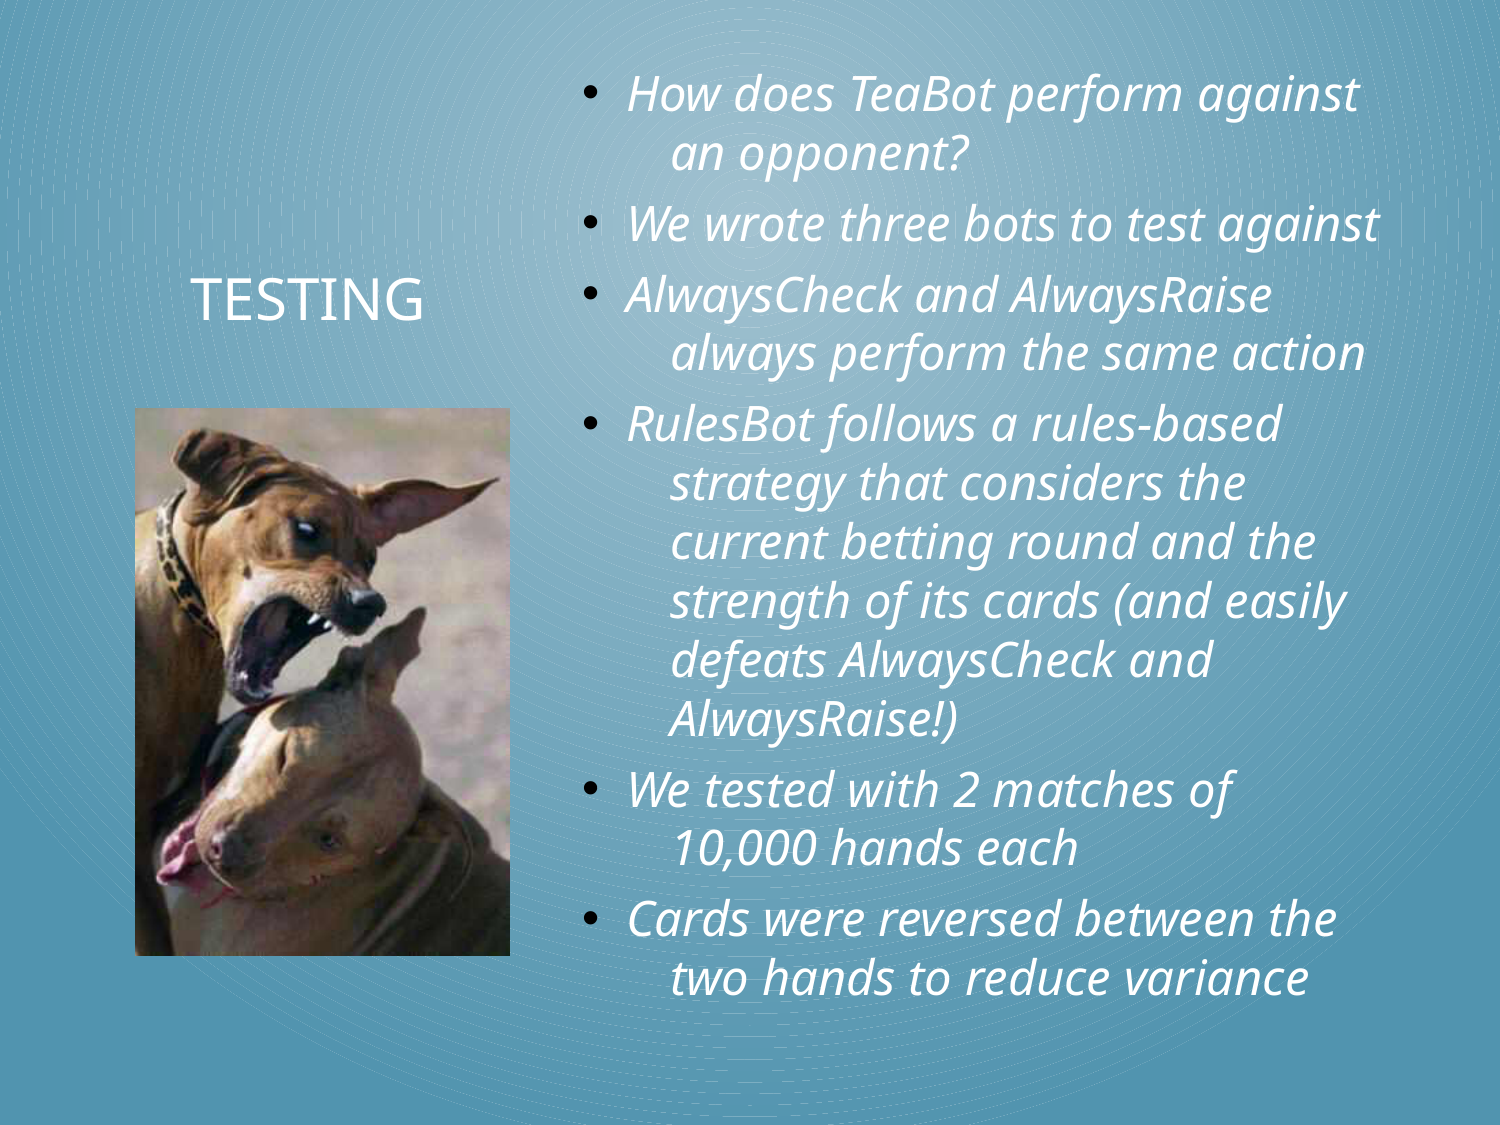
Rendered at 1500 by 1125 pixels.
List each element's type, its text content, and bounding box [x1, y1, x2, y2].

title Testing [175, 254, 516, 580]
list How does TeaBot perform against an opponent? We wrote three bots to test against AlwaysCheck and AlwaysRaise always perform the same action RulesBot follows a rules-based strategy that considers the current betting round and the strength of its cards (and easily defeats AlwaysCheck and AlwaysRaise!) We tested with 2 matches of 10,000 hands each Cards were reversed between the two hands to reduce variance [566, 54, 1400, 1071]
picture [135, 408, 510, 956]
